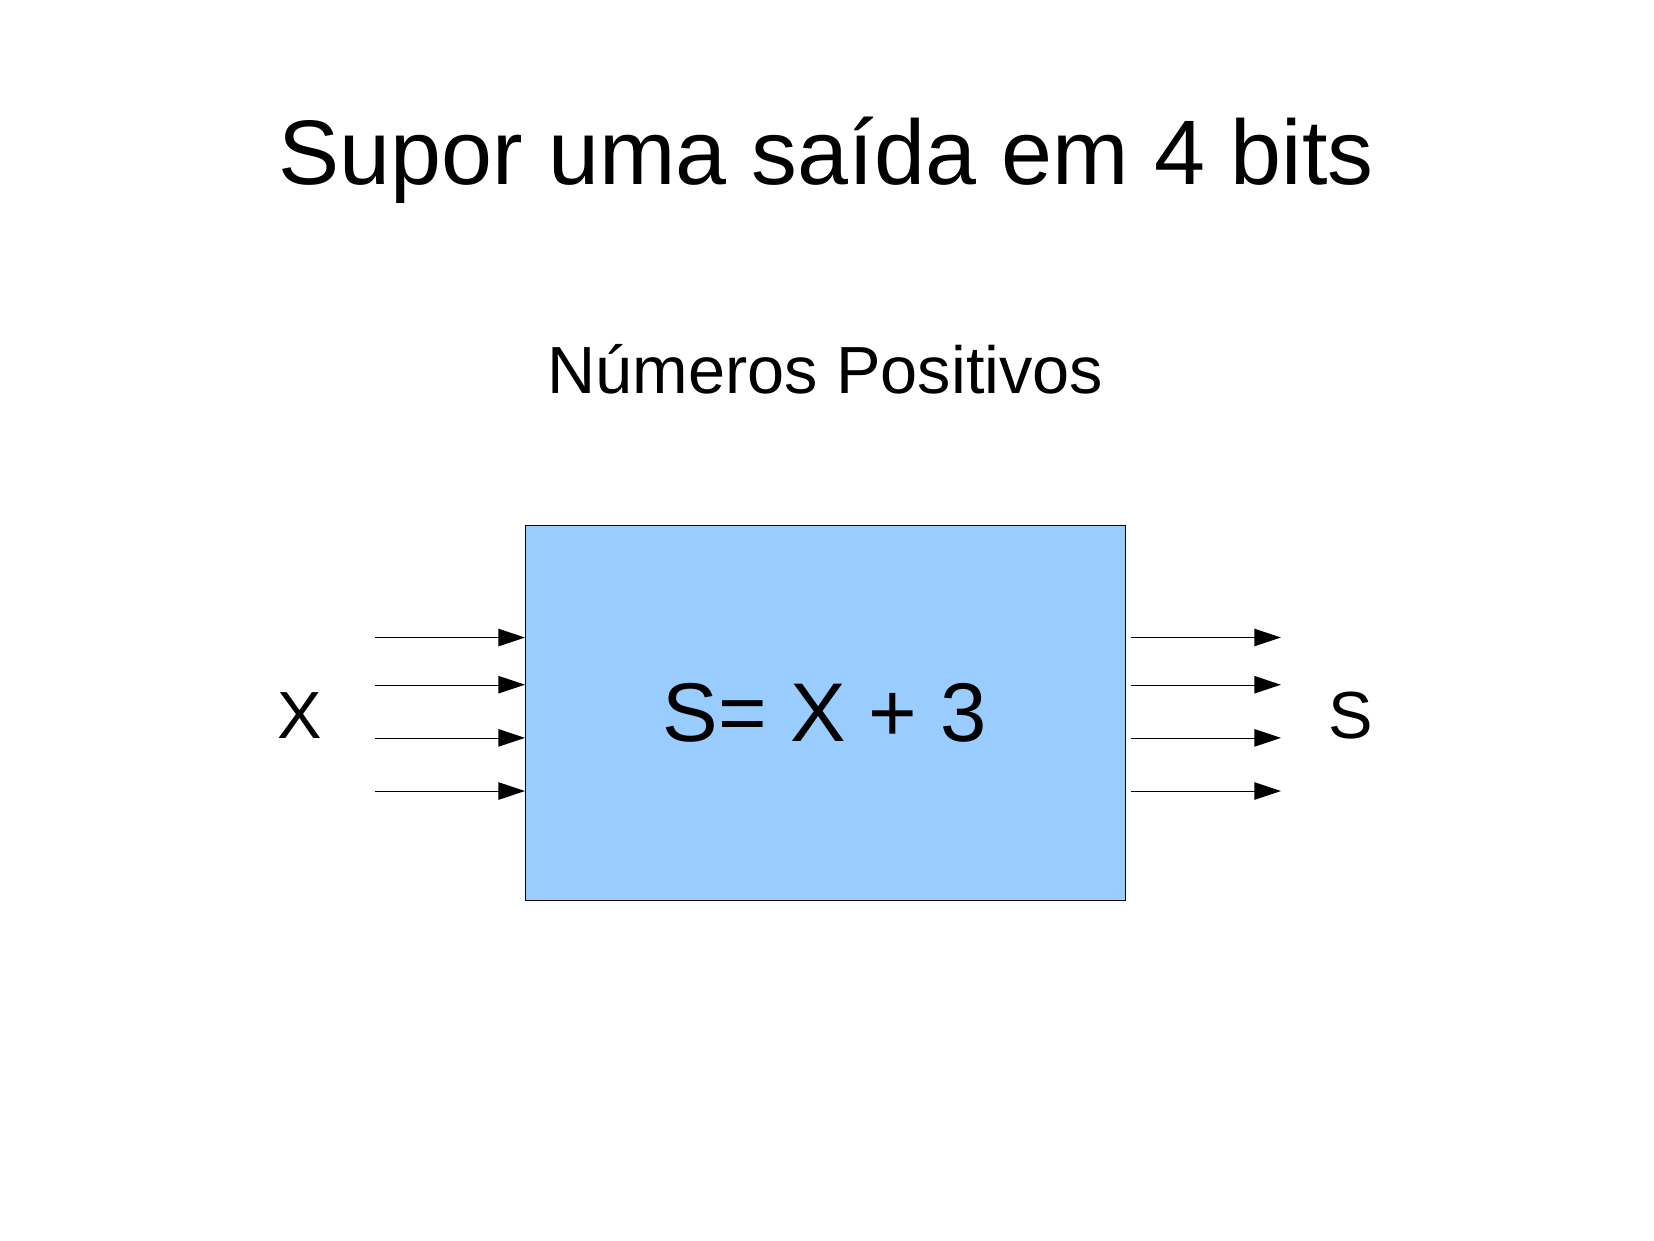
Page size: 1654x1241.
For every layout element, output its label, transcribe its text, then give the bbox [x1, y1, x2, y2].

text_box Números Positivos [532, 326, 1120, 416]
text_box X [262, 671, 337, 761]
text_box S [1313, 671, 1388, 761]
title Supor uma saída em 4 bits [82, 56, 1571, 250]
text_box S= X + 3 [525, 525, 1126, 901]
